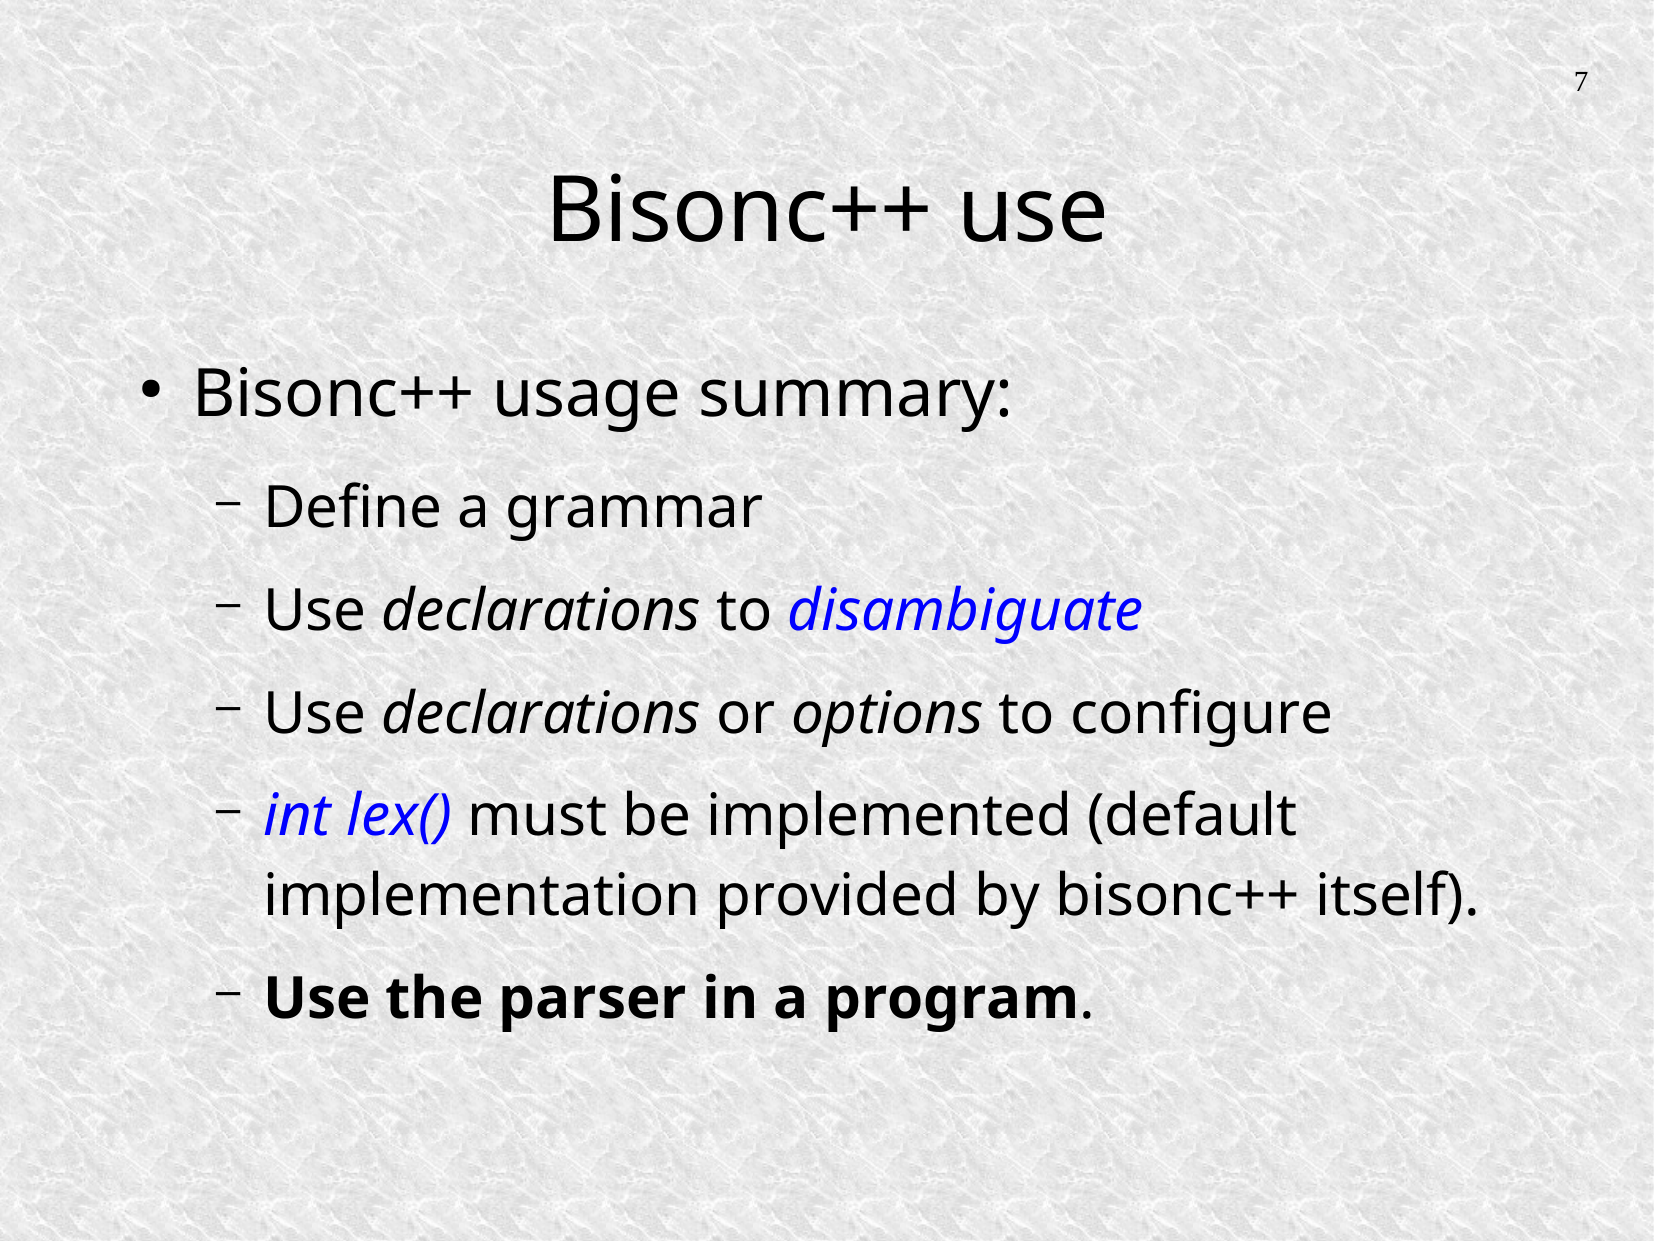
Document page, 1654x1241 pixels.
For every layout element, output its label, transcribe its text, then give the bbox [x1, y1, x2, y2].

title Bisonc++ use [121, 102, 1534, 311]
picture [0, 0, 1654, 1241]
list Bisonc++ usage summary: Define a grammar Use declarations to disambiguate Use declarations or options to configure int lex() must be implemented (default implementation provided by bisonc++ itself). Use the parser in a program. [121, 344, 1534, 1210]
